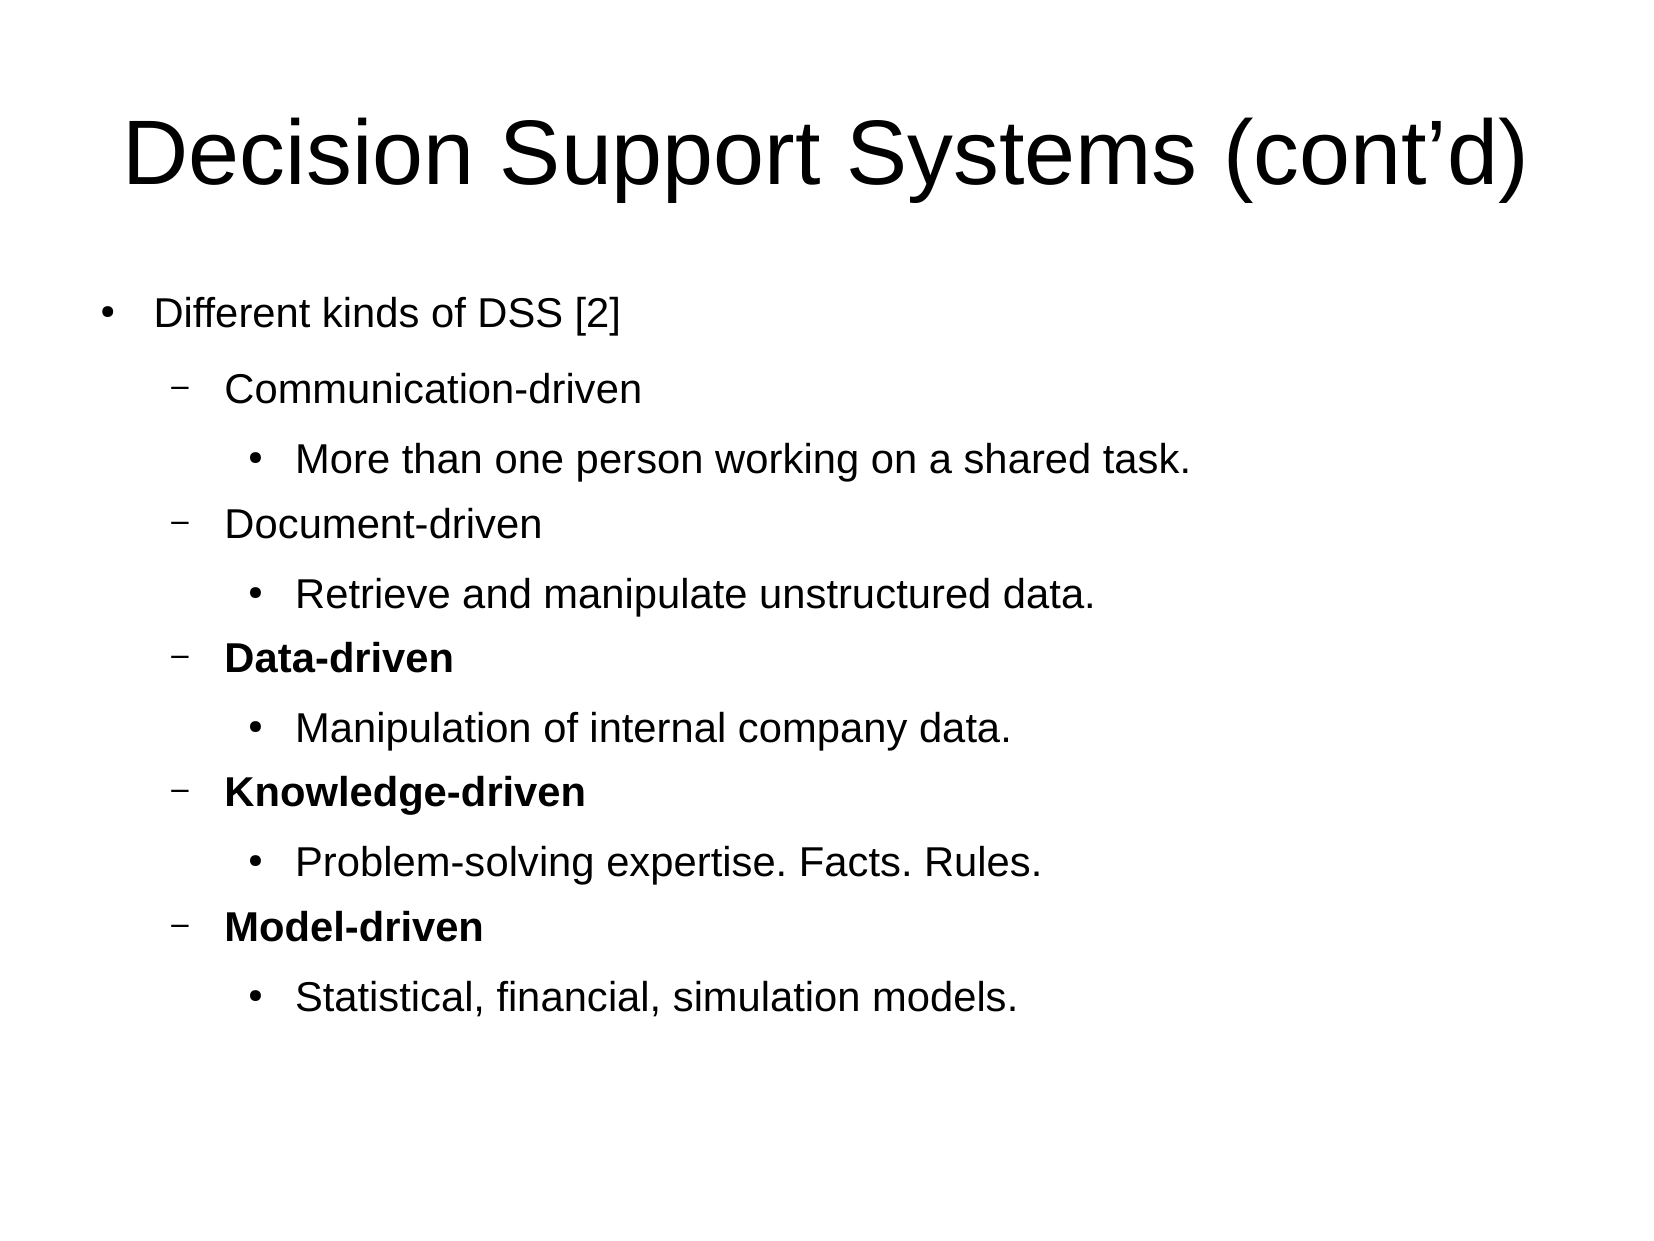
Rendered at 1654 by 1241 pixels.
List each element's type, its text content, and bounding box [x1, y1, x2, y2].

title Decision Support Systems (cont’d) [82, 49, 1571, 257]
list Different kinds of DSS [2] Communication-driven More than one person working on a shared task. Document-driven Retrieve and manipulate unstructured data. Data-driven Manipulation of internal company data. Knowledge-driven Problem-solving expertise. Facts. Rules. Model-driven Statistical, financial, simulation models. [82, 290, 1571, 1010]
